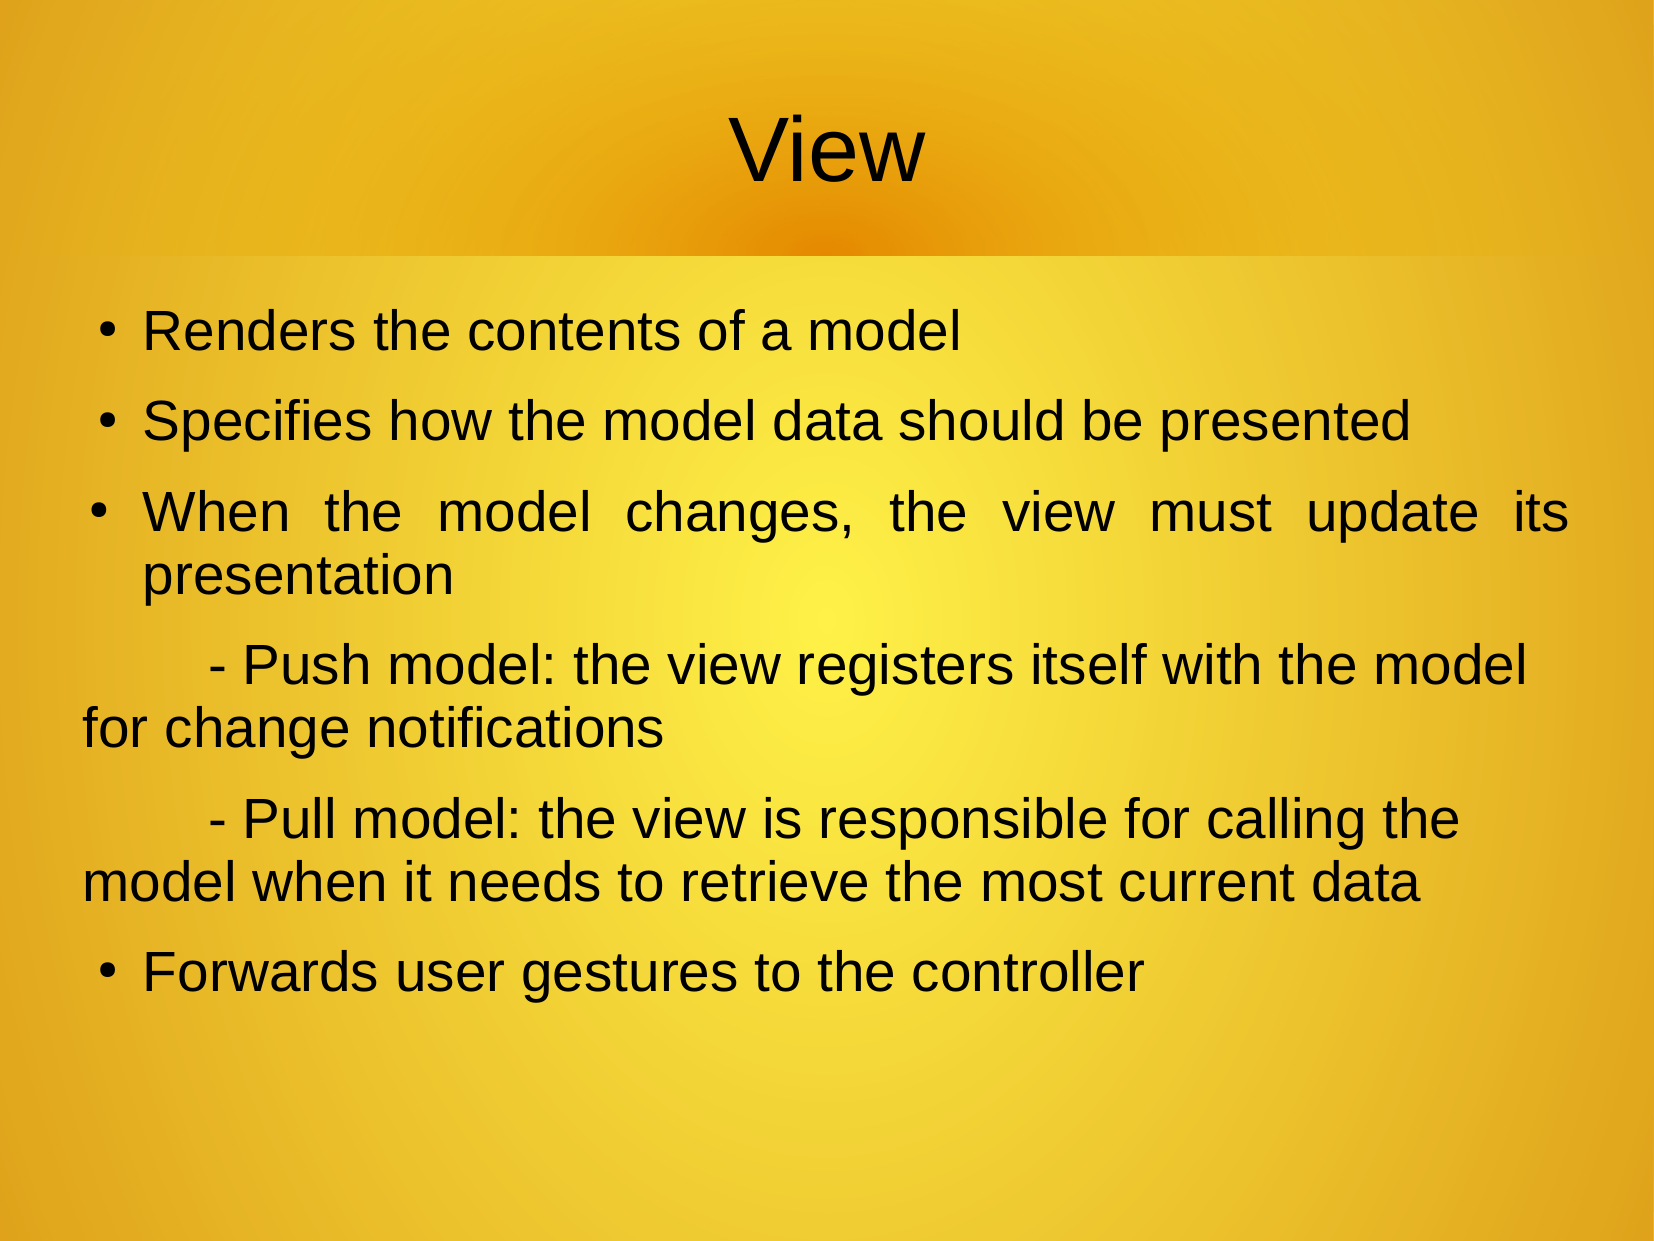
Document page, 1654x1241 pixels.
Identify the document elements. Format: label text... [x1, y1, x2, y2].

list Renders the contents of a model Specifies how the model data should be presented When the model changes, the view must update its presentation - Push model: the view registers itself with the model for change notifications - Pull model: the view is responsible for calling the model when it needs to retrieve the most current data Forwards user gestures to the controller [82, 299, 1571, 1019]
title View [82, 47, 1571, 252]
